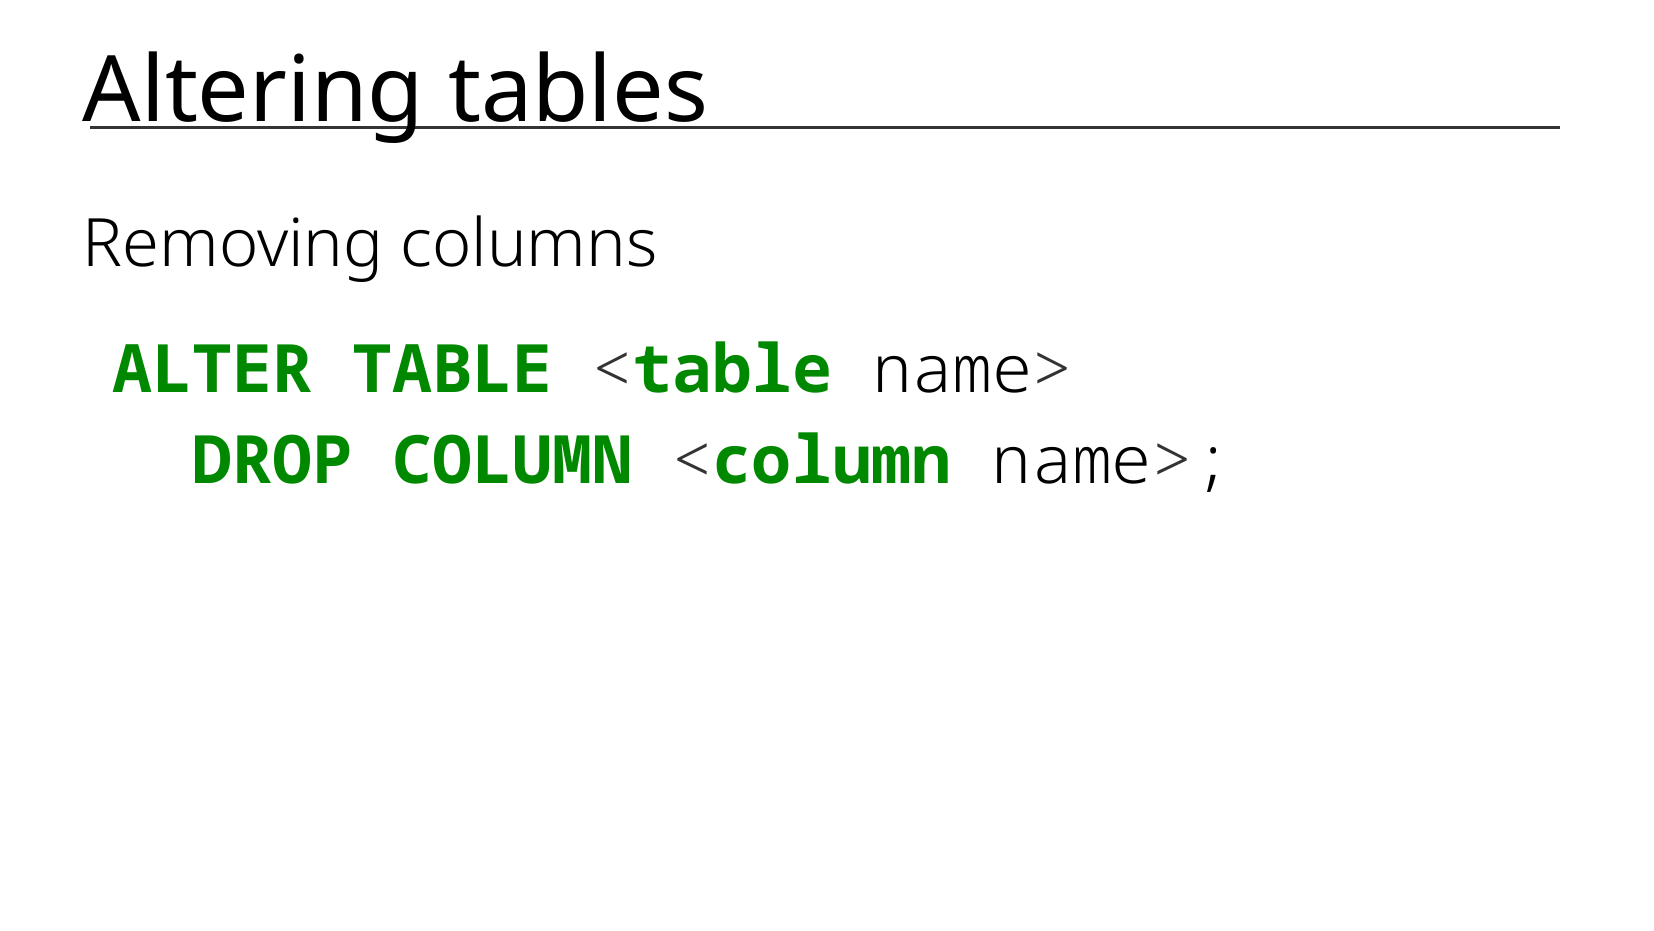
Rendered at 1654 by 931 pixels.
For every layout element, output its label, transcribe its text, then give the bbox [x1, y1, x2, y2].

title Altering tables [82, 32, 1571, 140]
list Removing columns ALTER TABLE <table name> DROP COLUMN <column name>; [82, 195, 1571, 811]
